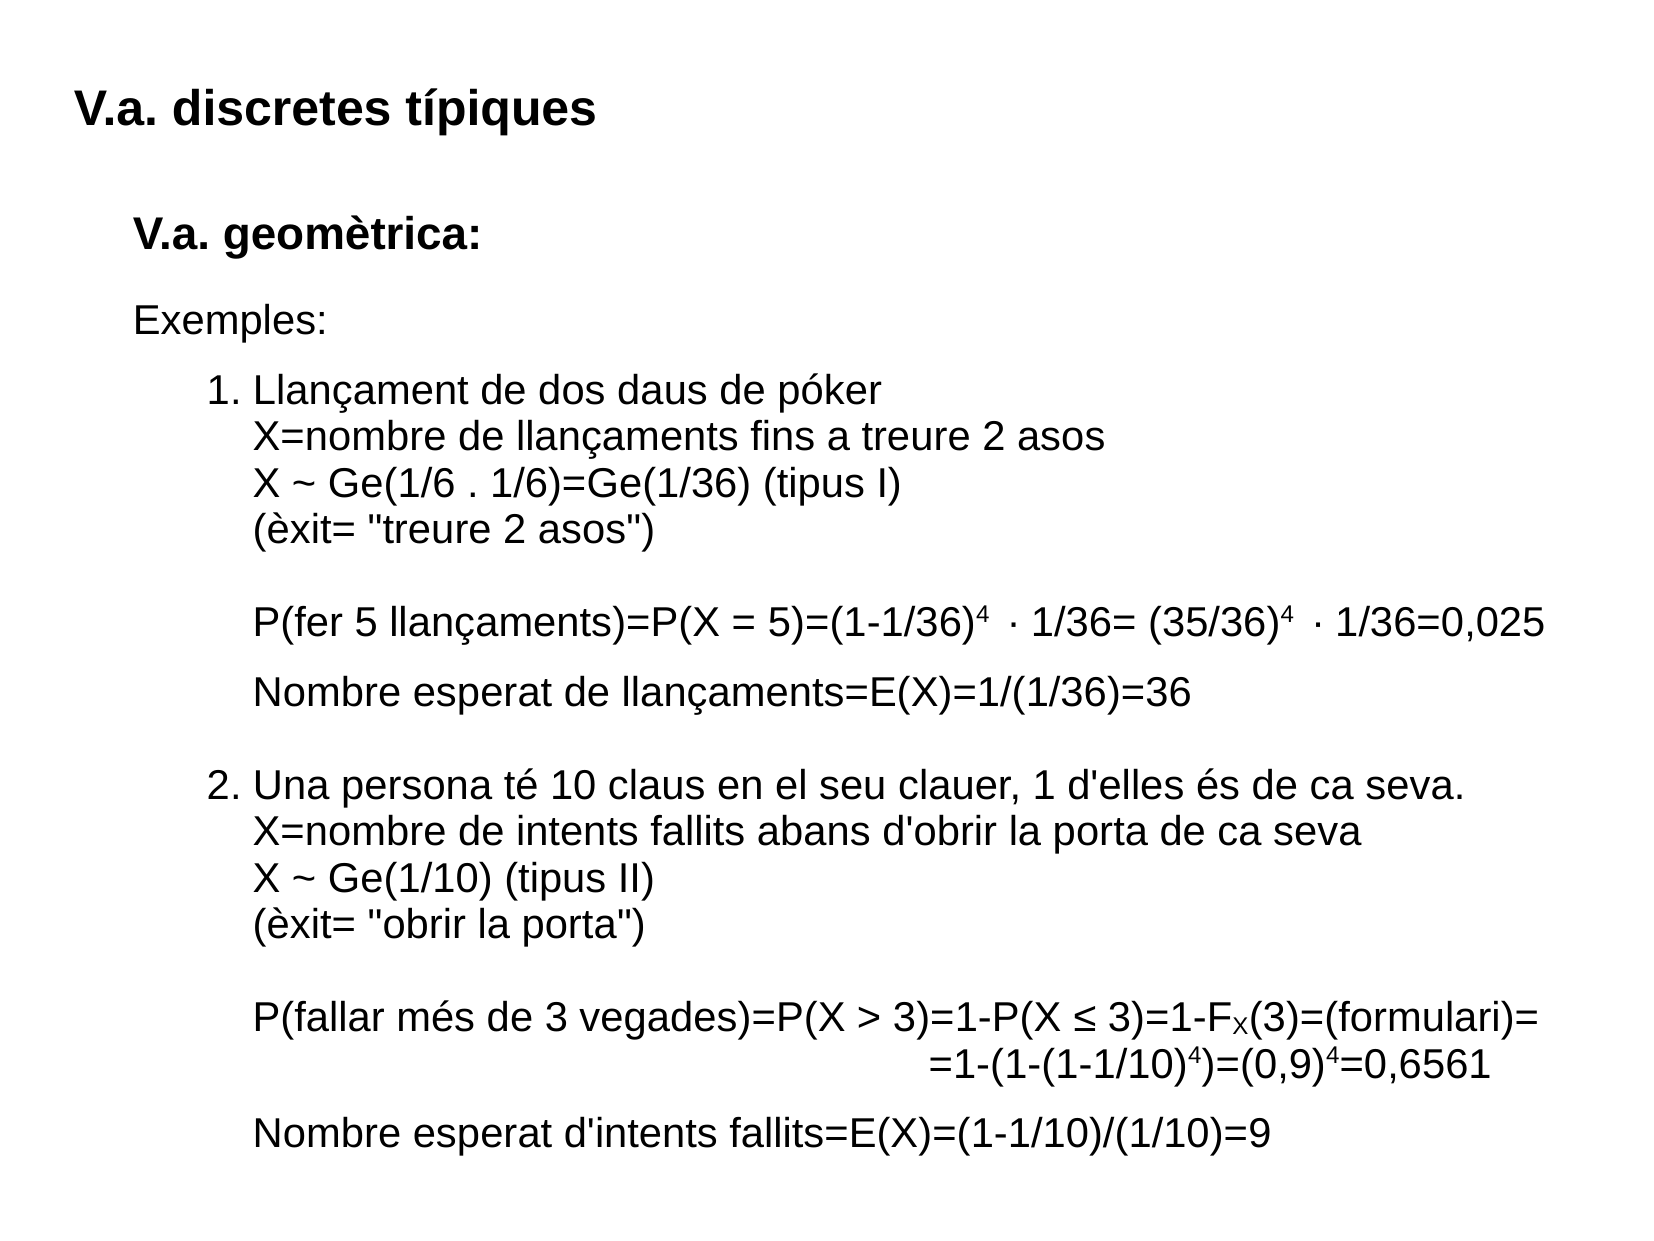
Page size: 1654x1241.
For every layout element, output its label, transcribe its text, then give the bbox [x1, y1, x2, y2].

text_box V.a. discretes típiques [59, 72, 739, 145]
text_box Exemples: 1. Llançament de dos daus de póker X=nombre de llançaments fins a treure 2 asos X ~ Ge(1/6 . 1/6)=Ge(1/36) (tipus I) (èxit= "treure 2 asos") P(fer 5 llançaments)=P(X = 5)=(1-1/36)4 ∙ 1/36= (35/36)4 ∙ 1/36=0,025 Nombre esperat de llançaments=E(X)=1/(1/36)=36 2. Una persona té 10 claus en el seu clauer, 1 d'elles és de ca seva. X=nombre de intents fallits abans d'obrir la porta de ca seva X ~ Ge(1/10) (tipus II) (èxit= "obrir la porta") P(fallar més de 3 vegades)=P(X > 3)=1-P(X ≤ 3)=1-FX(3)=(formulari)= =1-(1-(1-1/10)4)=(0,9)4=0,6561 Nombre esperat d'intents fallits=E(X)=(1-1/10)/(1/10)=9 [118, 289, 1654, 1241]
text_box V.a. geomètrica: [118, 200, 1565, 289]
